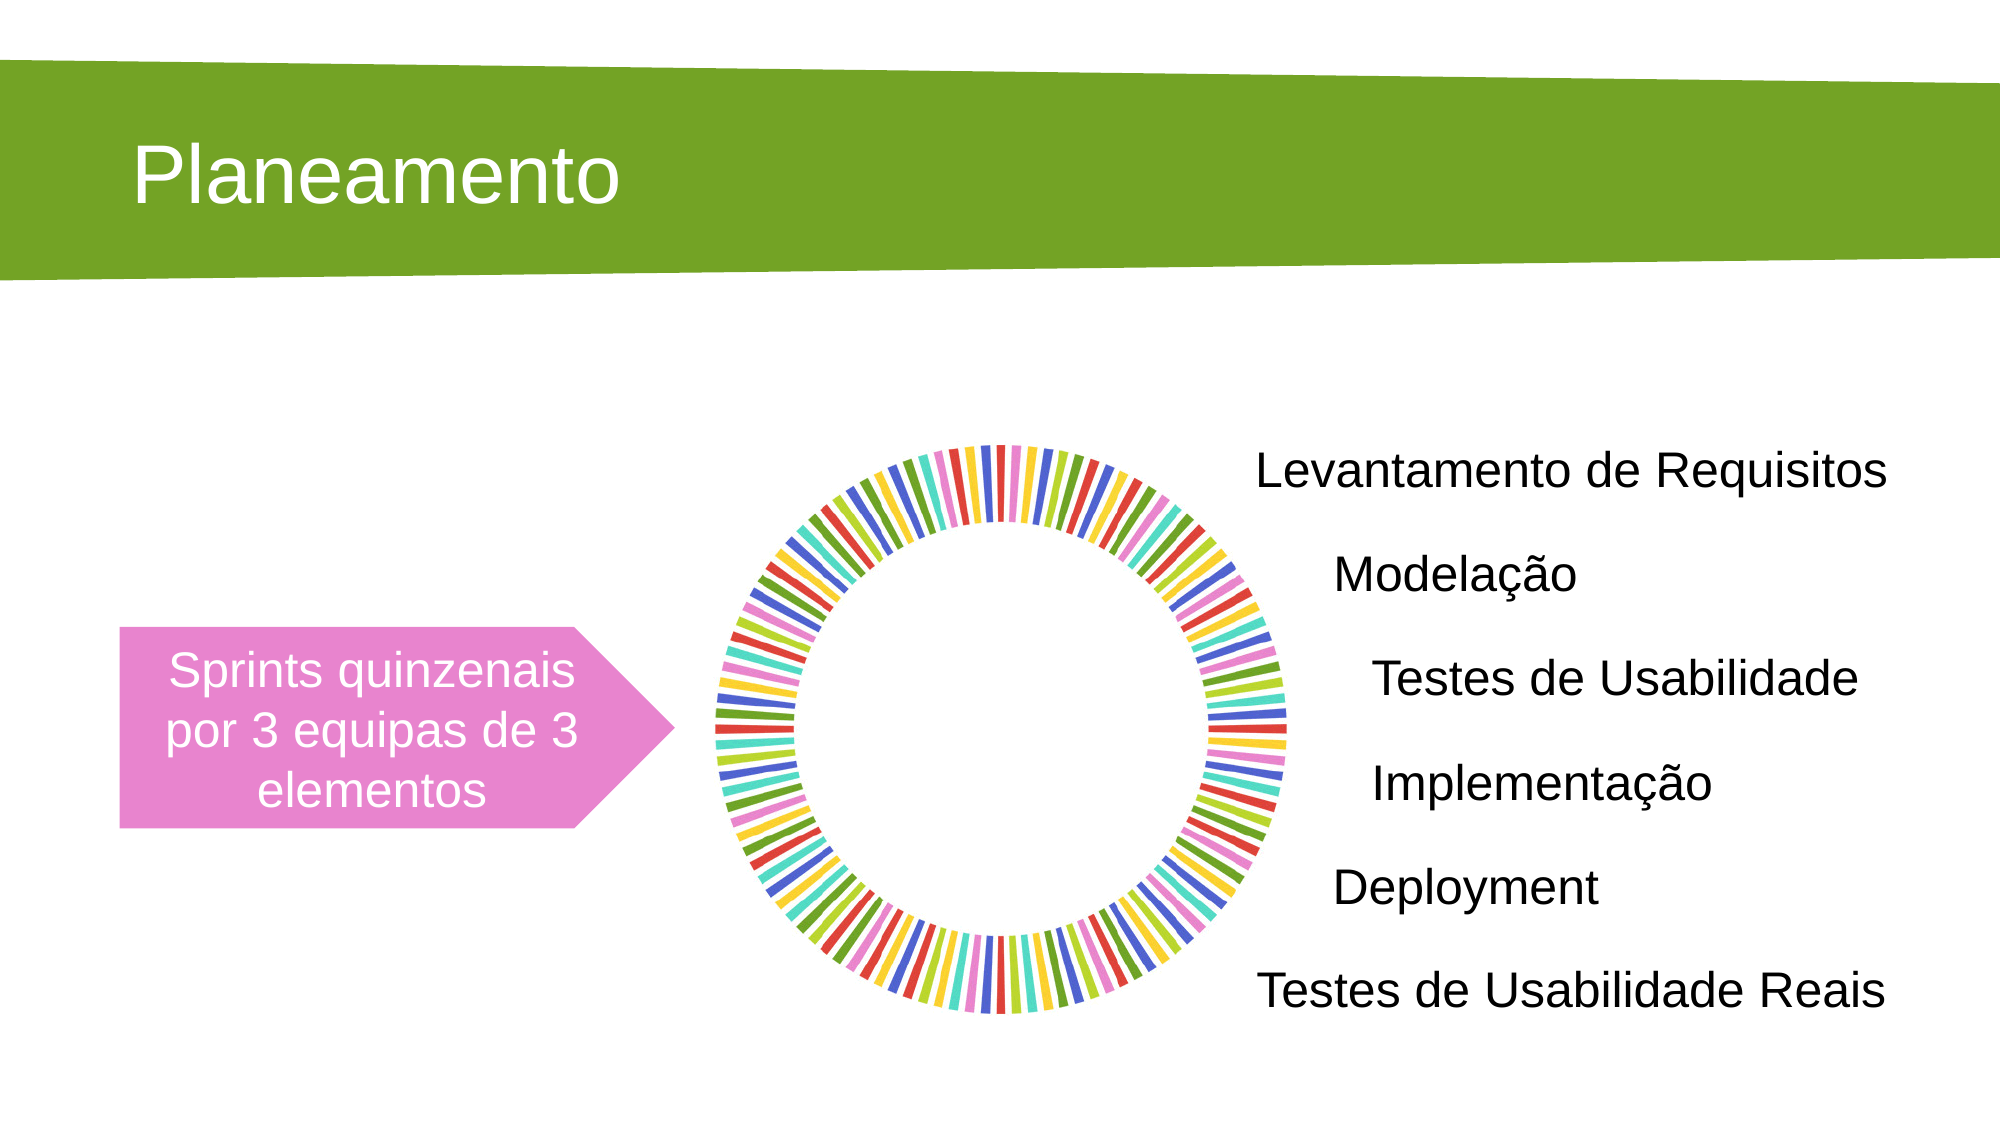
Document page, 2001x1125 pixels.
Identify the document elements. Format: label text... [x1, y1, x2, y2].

text_box Deployment [1317, 847, 1956, 923]
picture [705, 429, 1295, 1027]
text_box Testes de Usabilidade Reais [1241, 950, 1981, 1026]
text_box Implementação [1356, 742, 1995, 819]
text_box Levantamento de Requisitos [1240, 429, 2000, 506]
text_box Modelação [1318, 533, 1638, 610]
text_box Sprints quinzenais por 3 equipas de 3 elementos [119, 626, 675, 829]
text_box Planeamento [0, 59, 2000, 281]
text_box Testes de Usabilidade [1356, 638, 1995, 714]
